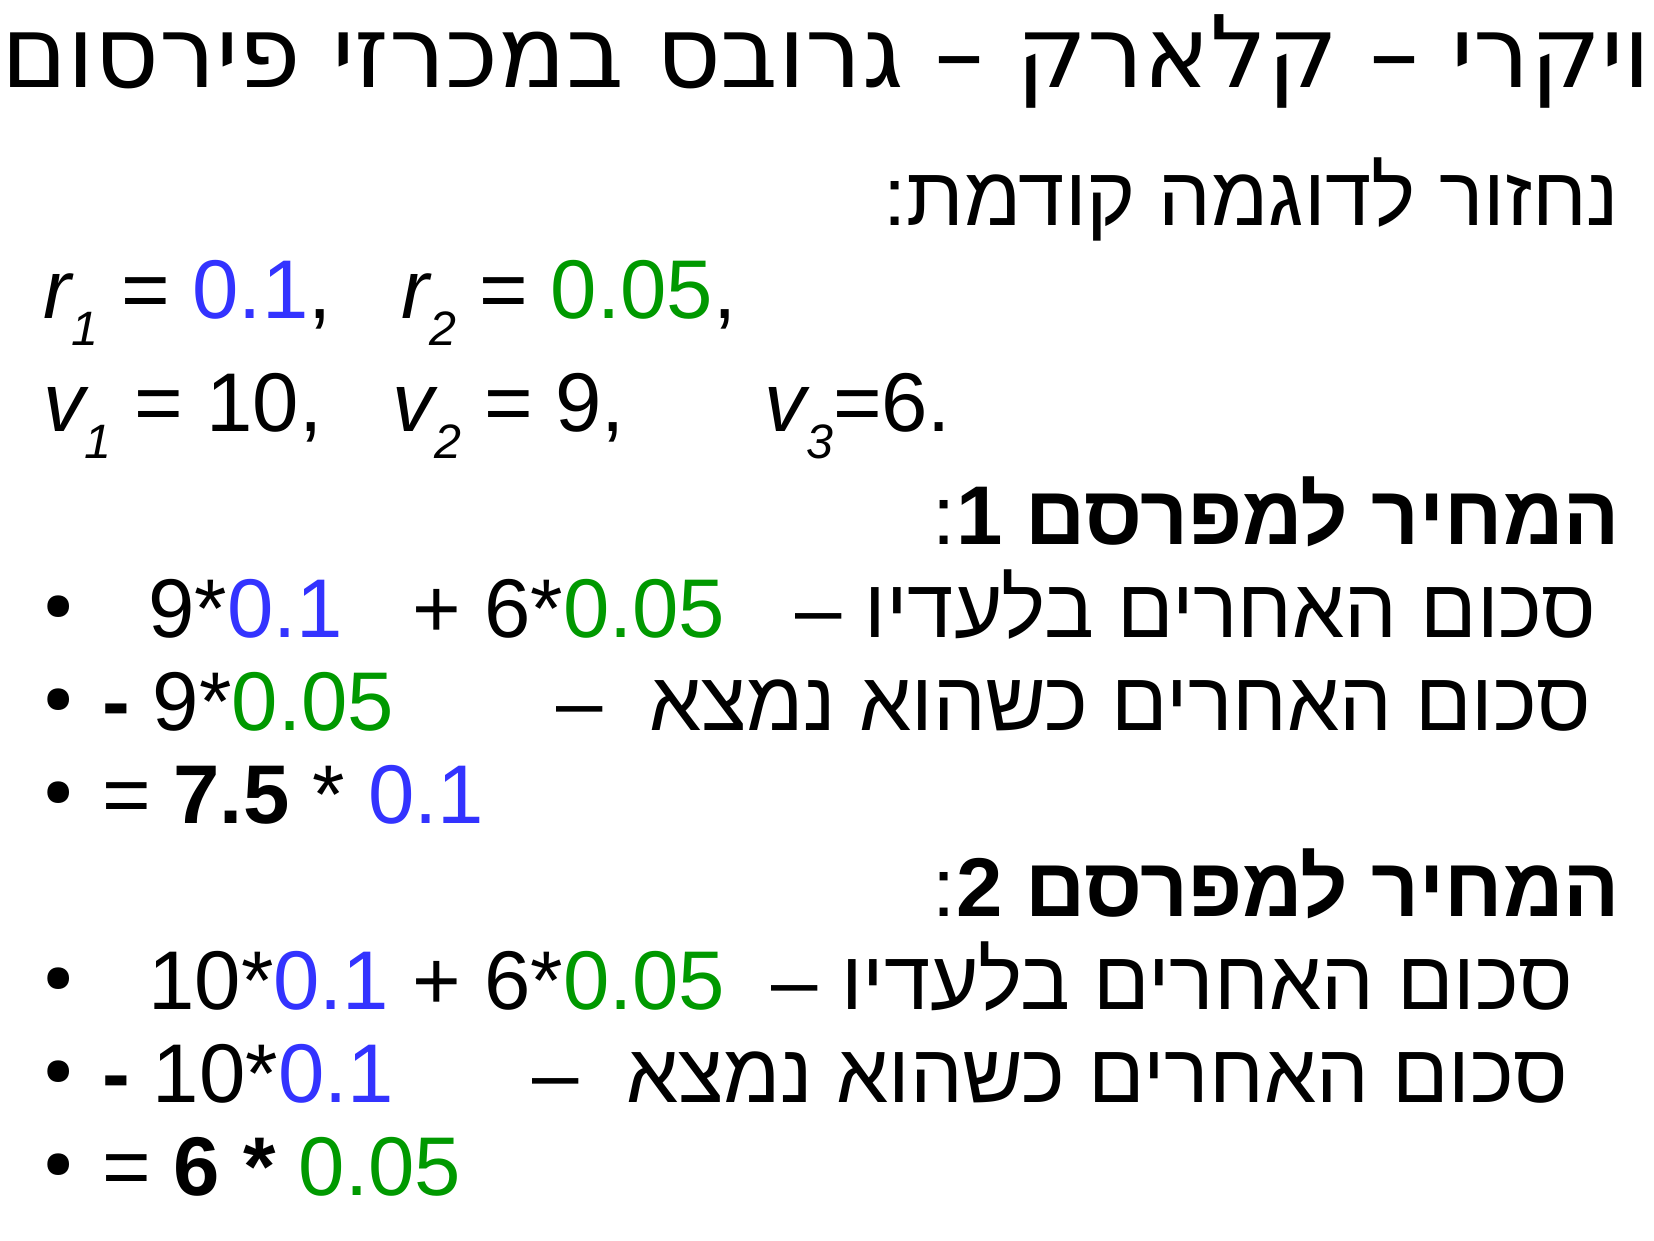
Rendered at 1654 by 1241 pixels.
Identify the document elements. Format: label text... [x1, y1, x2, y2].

title ויקרי – קלארק – גרובס במכרזי פירסום [0, 0, 1654, 112]
text_box נחזור לדוגמה קודמת: r1 = 0.1, r2 = 0.05, v1 = 10, v2 = 9, v3=6. המחיר למפרסם 1: 9*0.1 + 6*0.05 – סכום האחרים בלעדיו - 9*0.05 – סכום האחרים כשהוא נמצא = 7.5 * 0.1 המחיר למפרסם 2: 10*0.1 + 6*0.05 – סכום האחרים בלעדיו - 10*0.1 – סכום האחרים כשהוא נמצא = 6 * 0.05 [28, 142, 1636, 1232]
